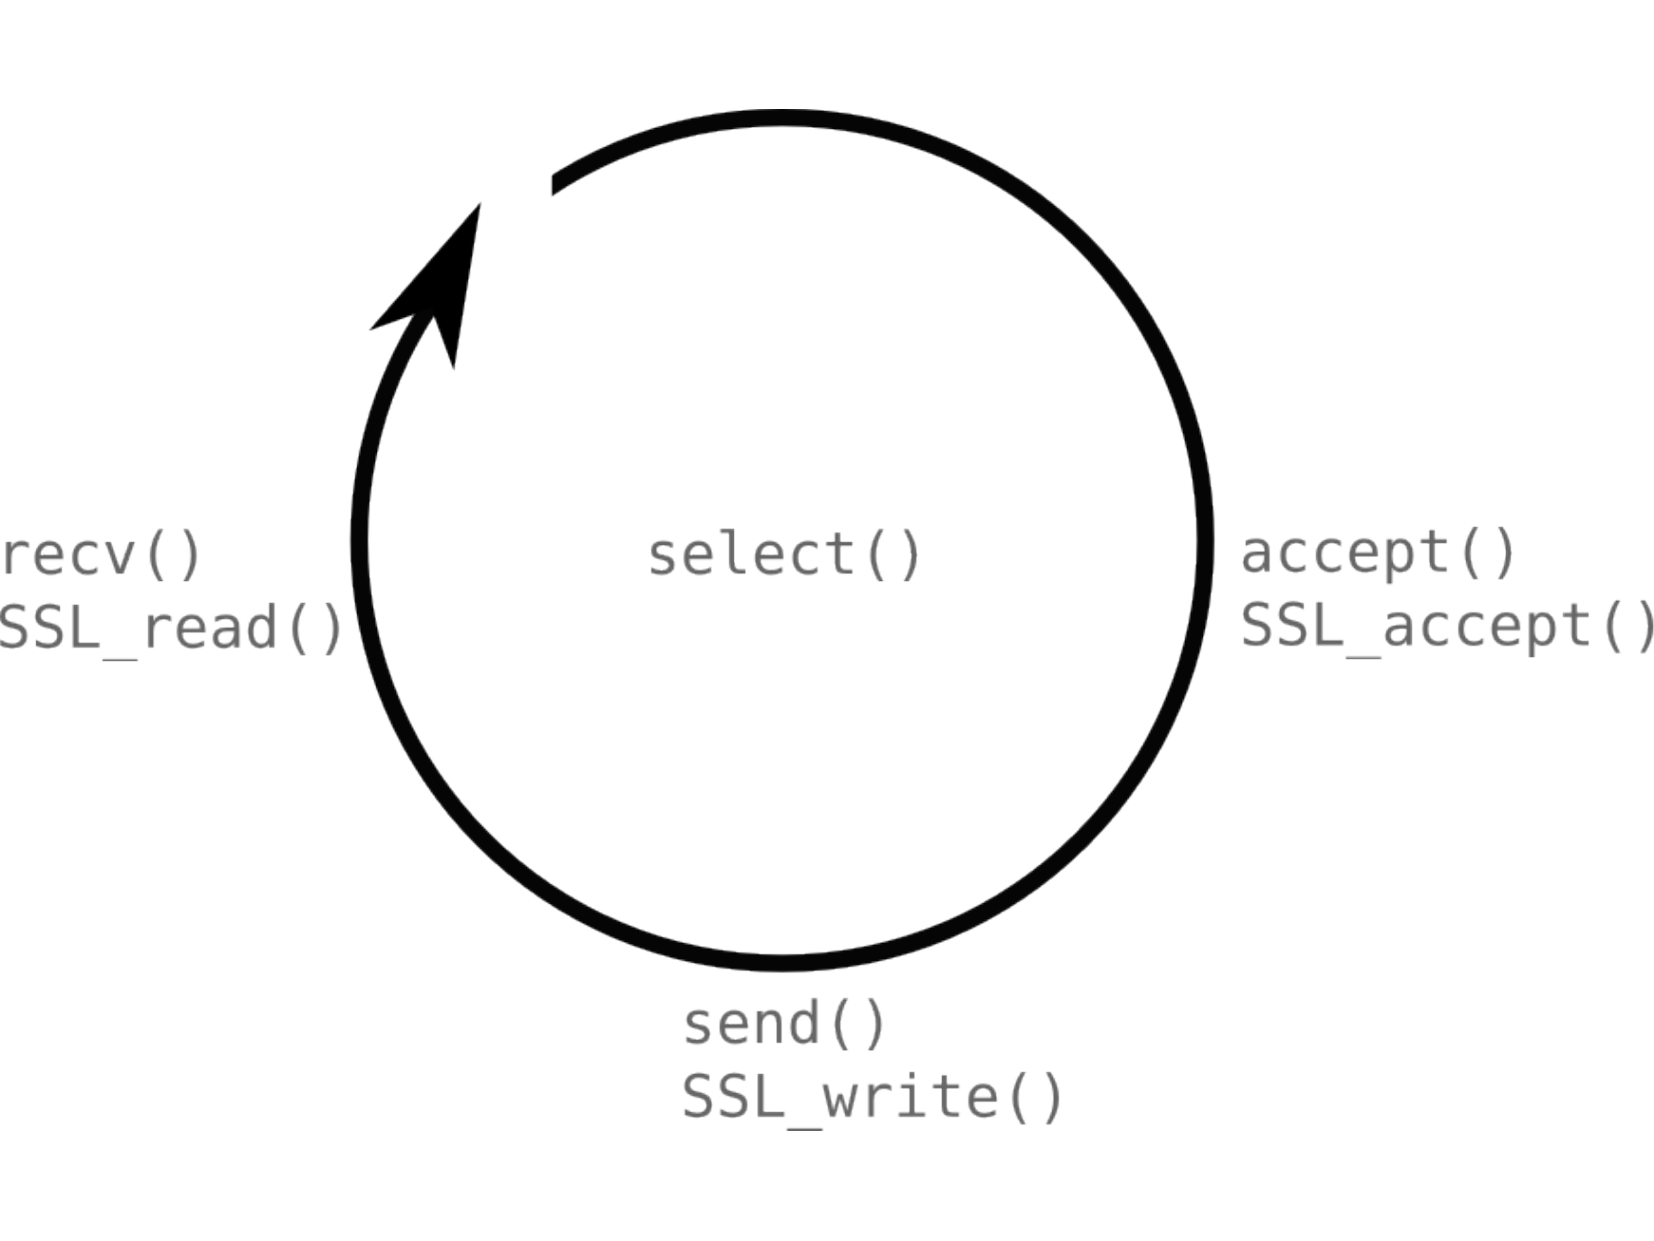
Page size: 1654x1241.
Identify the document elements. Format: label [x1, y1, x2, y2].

picture [0, 109, 1654, 1131]
